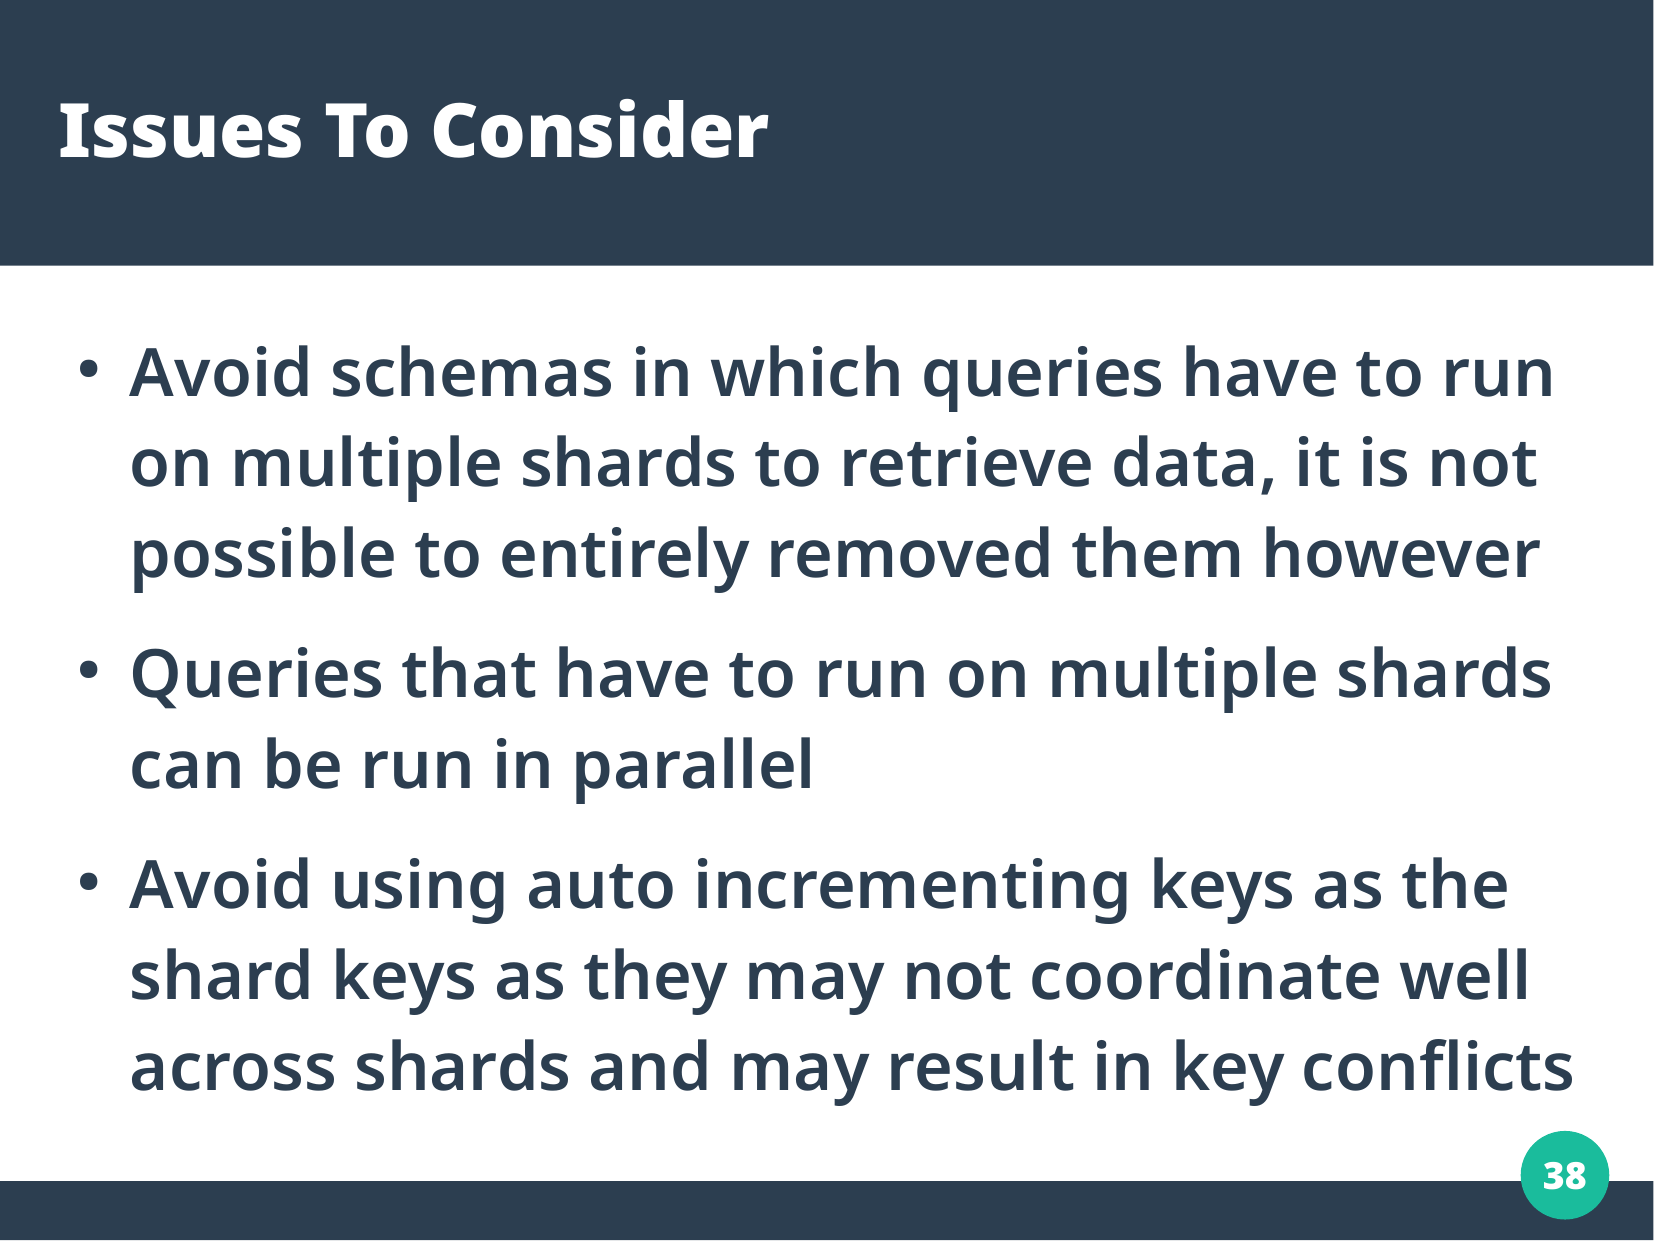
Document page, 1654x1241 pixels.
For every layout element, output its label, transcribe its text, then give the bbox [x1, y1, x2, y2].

list Avoid schemas in which queries have to run on multiple shards to retrieve data, it is not possible to entirely removed them however Queries that have to run on multiple shards can be run in parallel Avoid using auto incrementing keys as the shard keys as they may not coordinate well across shards and may result in key conflicts [59, 324, 1595, 1152]
title Issues To Consider [59, 49, 1595, 207]
